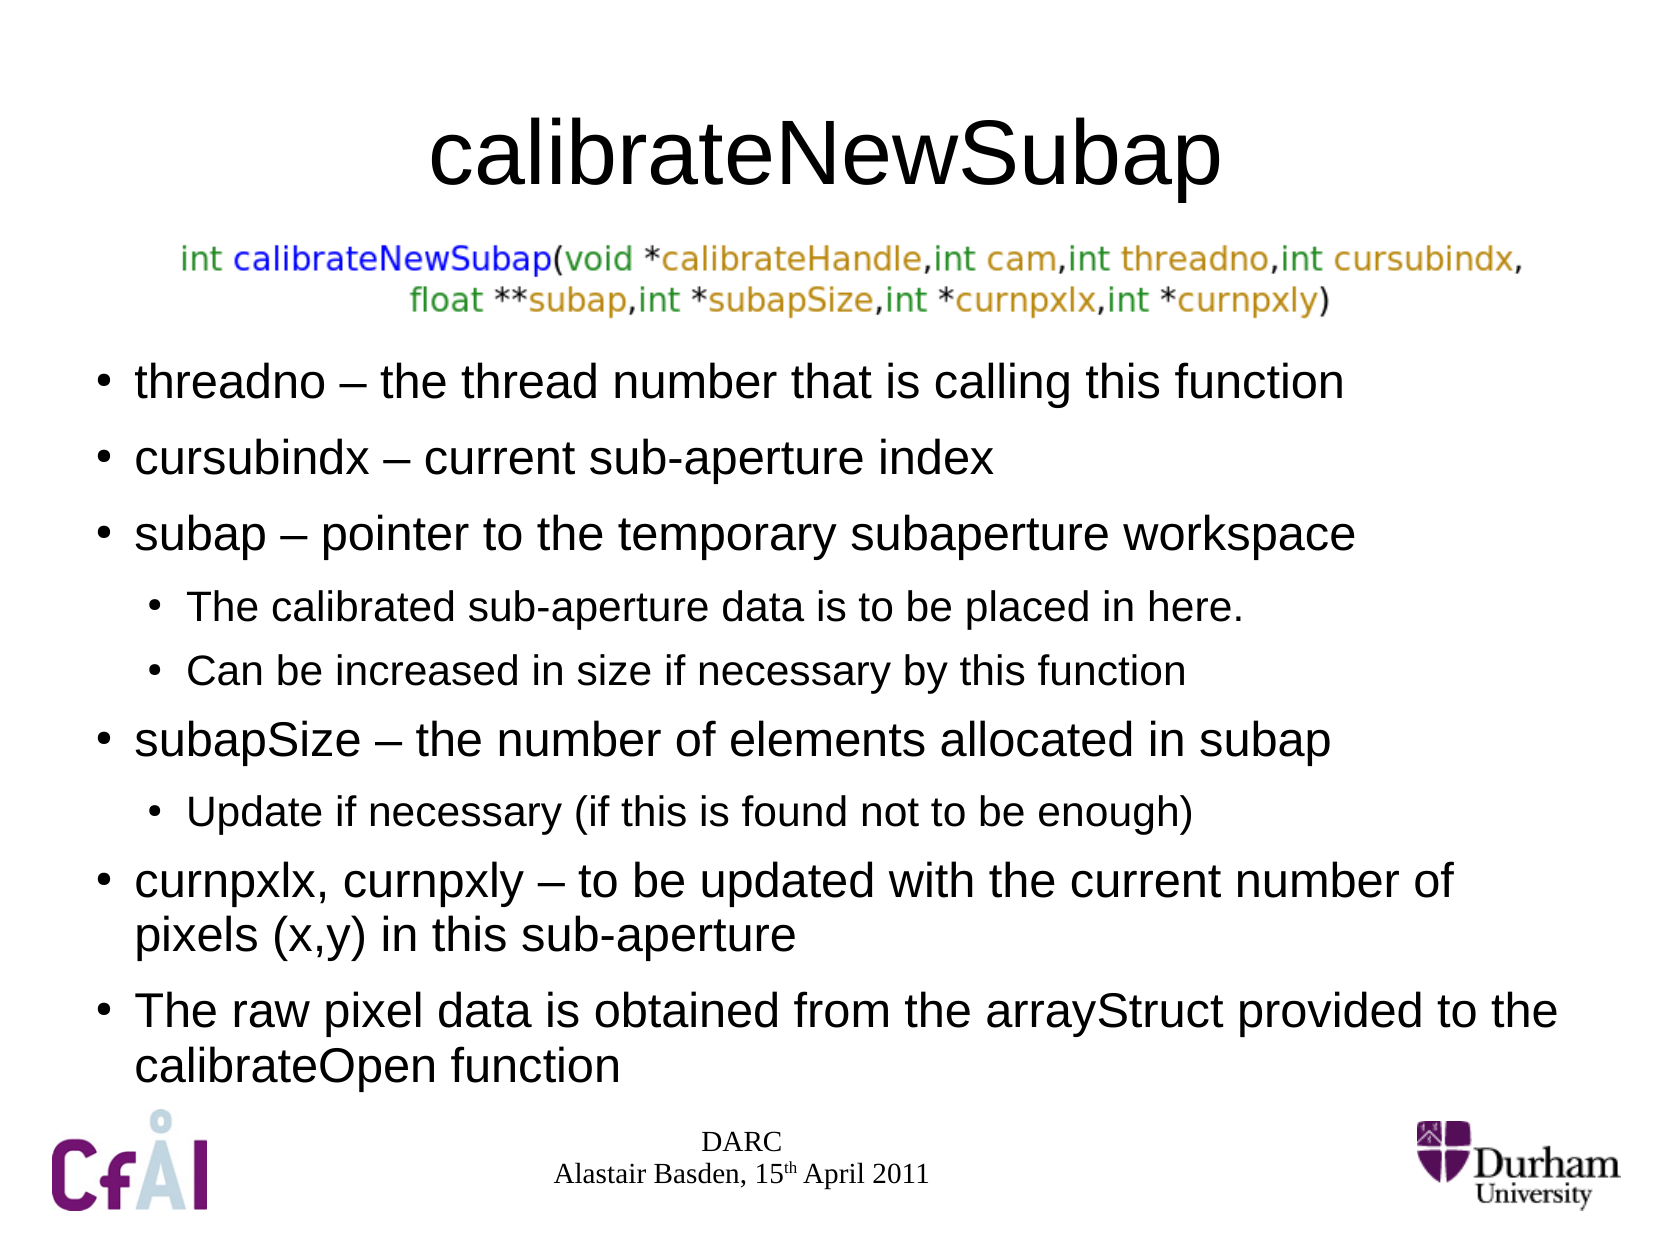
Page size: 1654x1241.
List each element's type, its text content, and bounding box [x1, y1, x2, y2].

picture [1417, 1121, 1621, 1211]
list threadno – the thread number that is calling this function cursubindx – current sub-aperture index subap – pointer to the temporary subaperture workspace The calibrated sub-aperture data is to be placed in here. Can be increased in size if necessary by this function subapSize – the number of elements allocated in subap Update if necessary (if this is found not to be enough) curnpxlx, curnpxly – to be updated with the current number of pixels (x,y) in this sub-aperture The raw pixel data is obtained from the arrayStruct provided to the calibrateOpen function [82, 354, 1571, 1109]
title calibrateNewSubap [82, 56, 1571, 250]
picture [52, 1109, 207, 1211]
picture [177, 236, 1526, 323]
